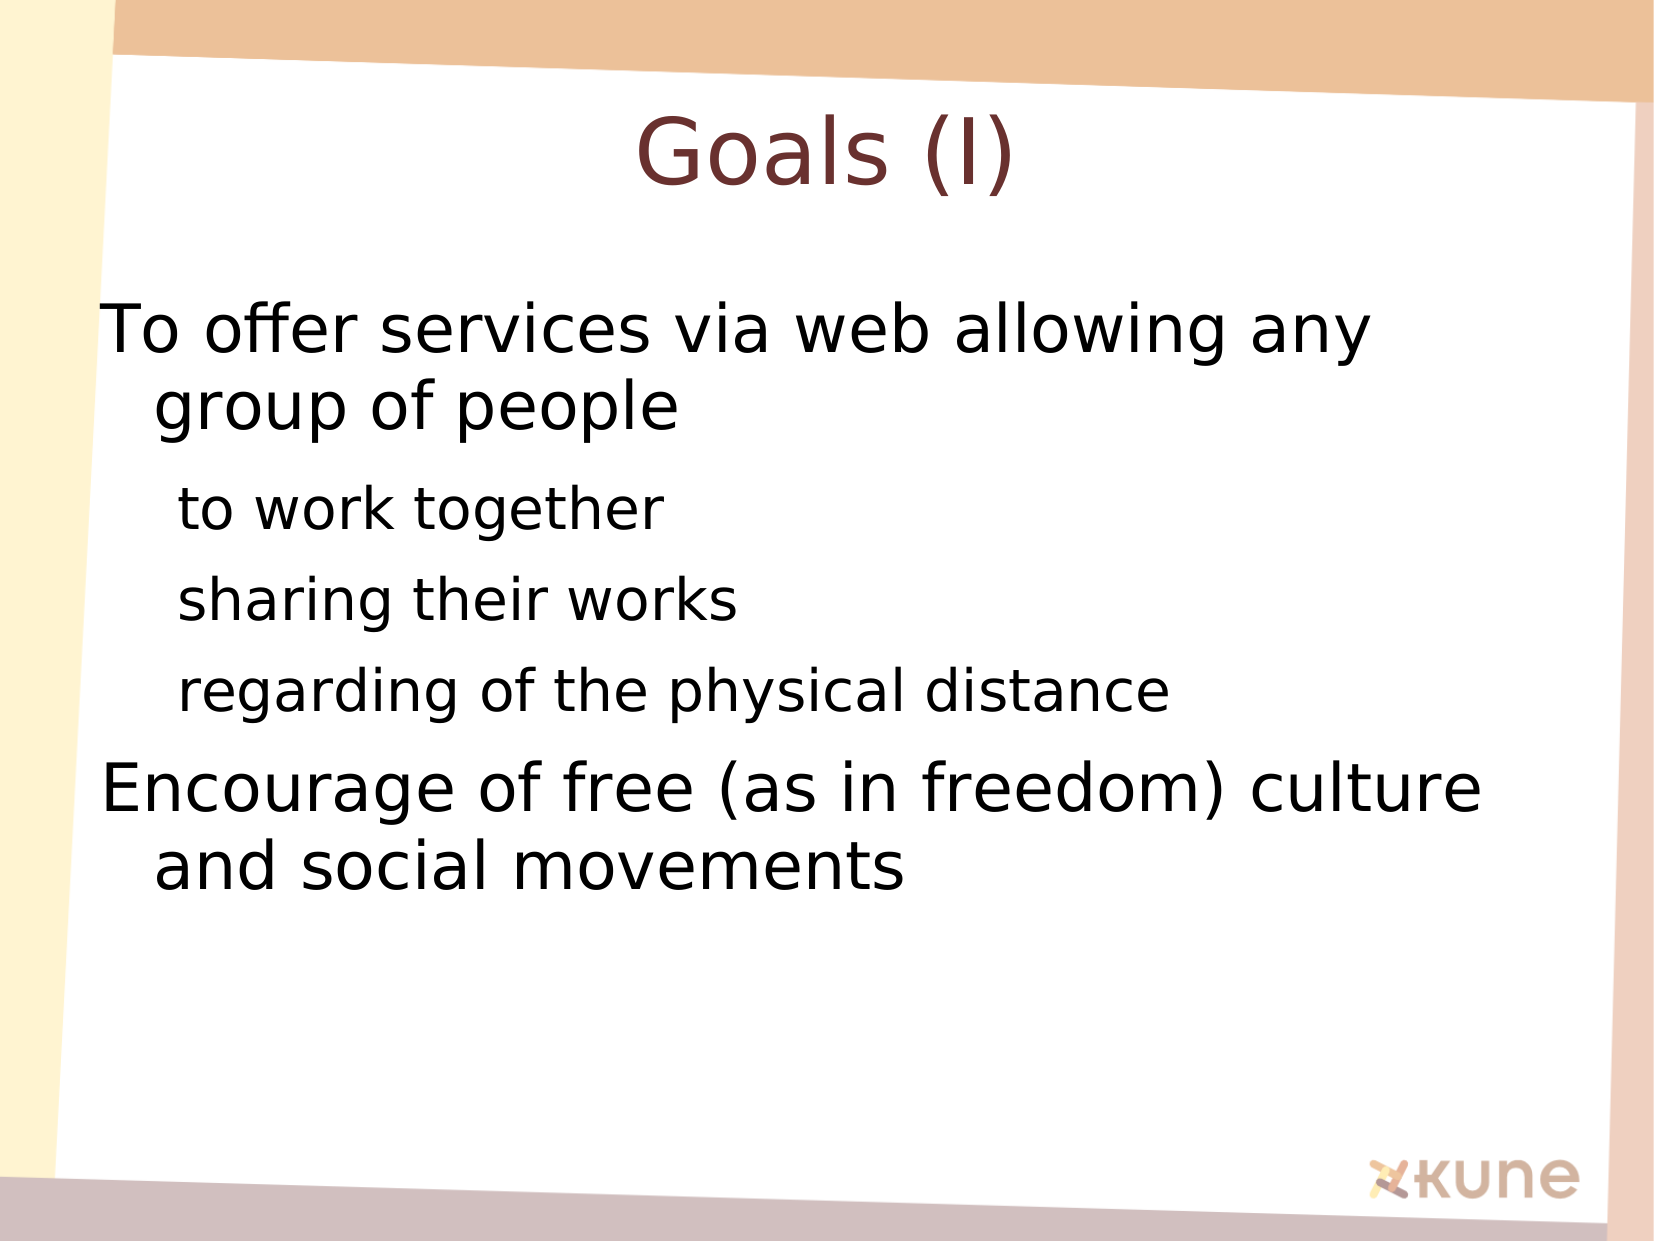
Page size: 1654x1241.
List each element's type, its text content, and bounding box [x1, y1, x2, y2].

title Goals (I) [82, 56, 1571, 250]
picture [0, 0, 1654, 1241]
list To offer services via web allowing any group of people to work together sharing their works regarding of the physical distance Encourage of free (as in freedom) culture and social movements [82, 290, 1571, 1157]
